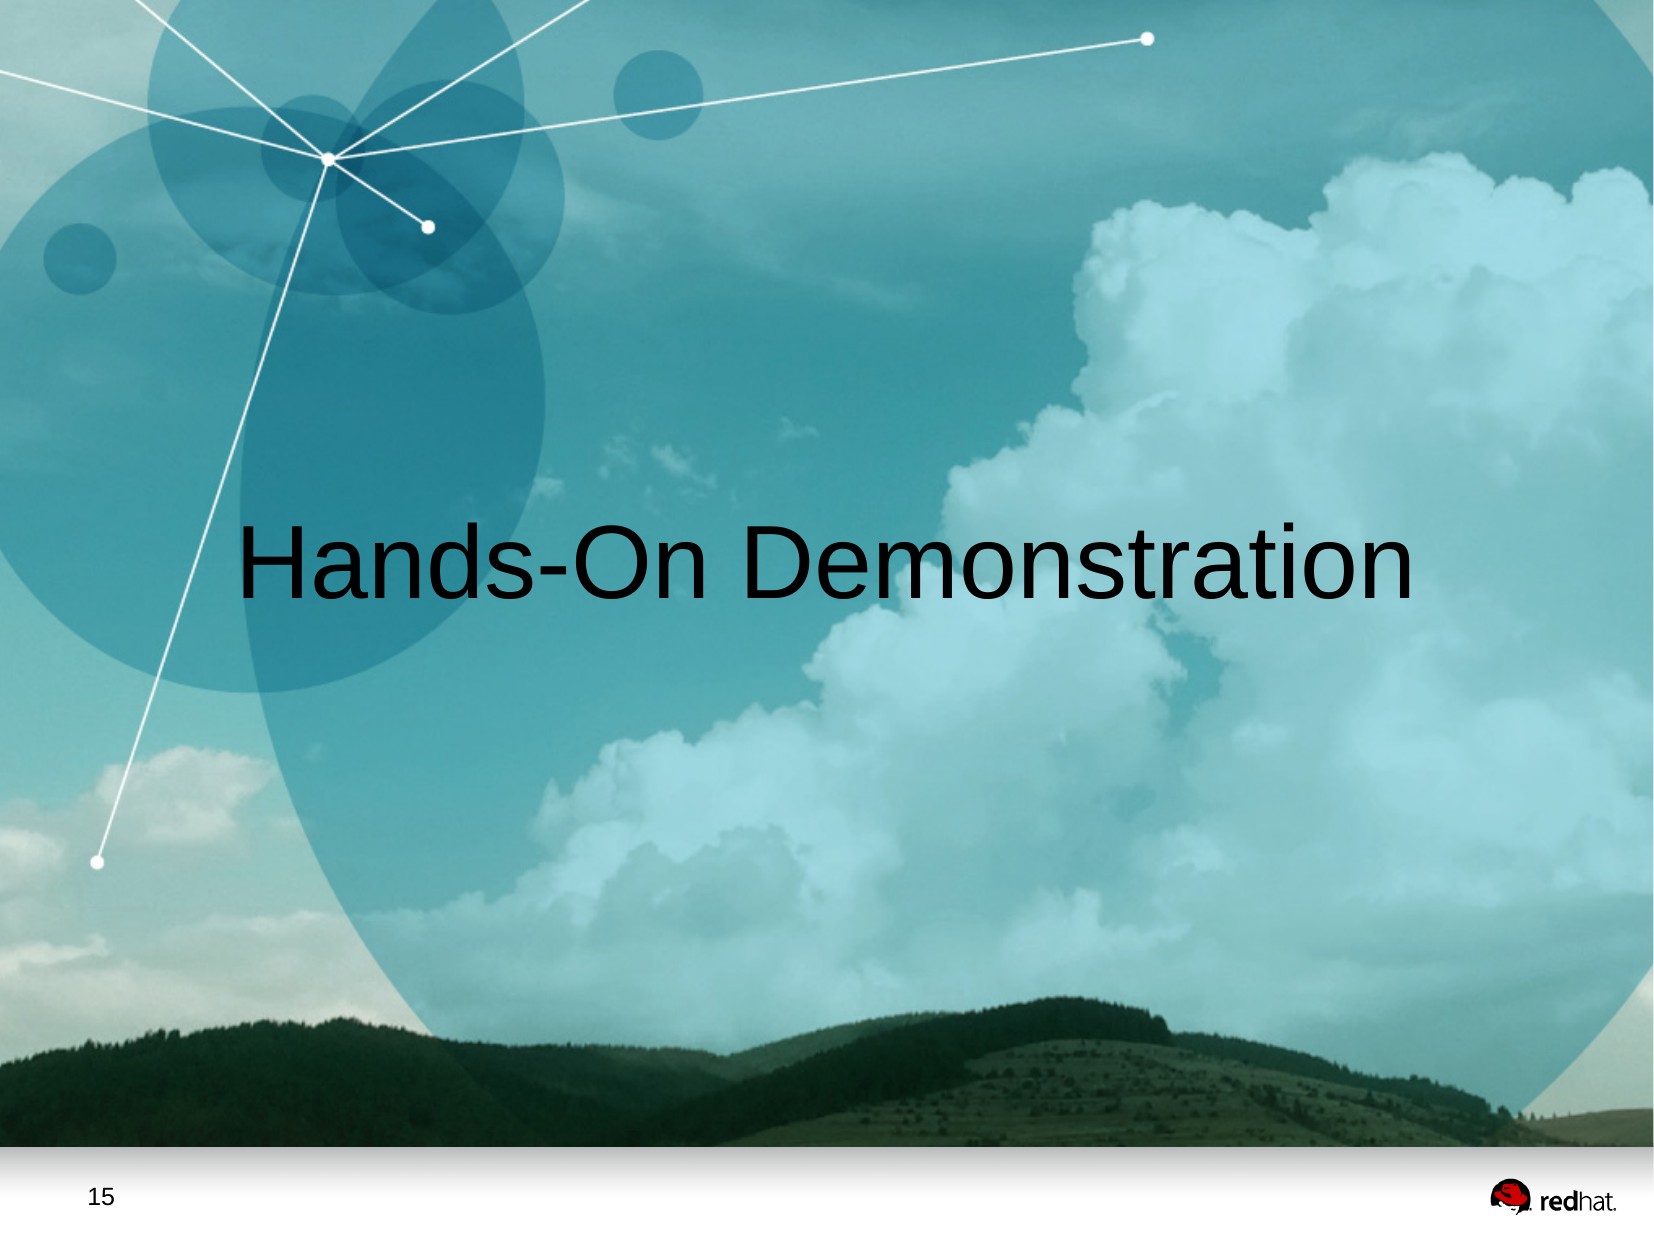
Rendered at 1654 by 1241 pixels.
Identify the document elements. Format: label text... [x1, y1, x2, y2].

picture [0, 0, 1654, 1241]
title Hands-On Demonstration [82, 262, 1571, 862]
